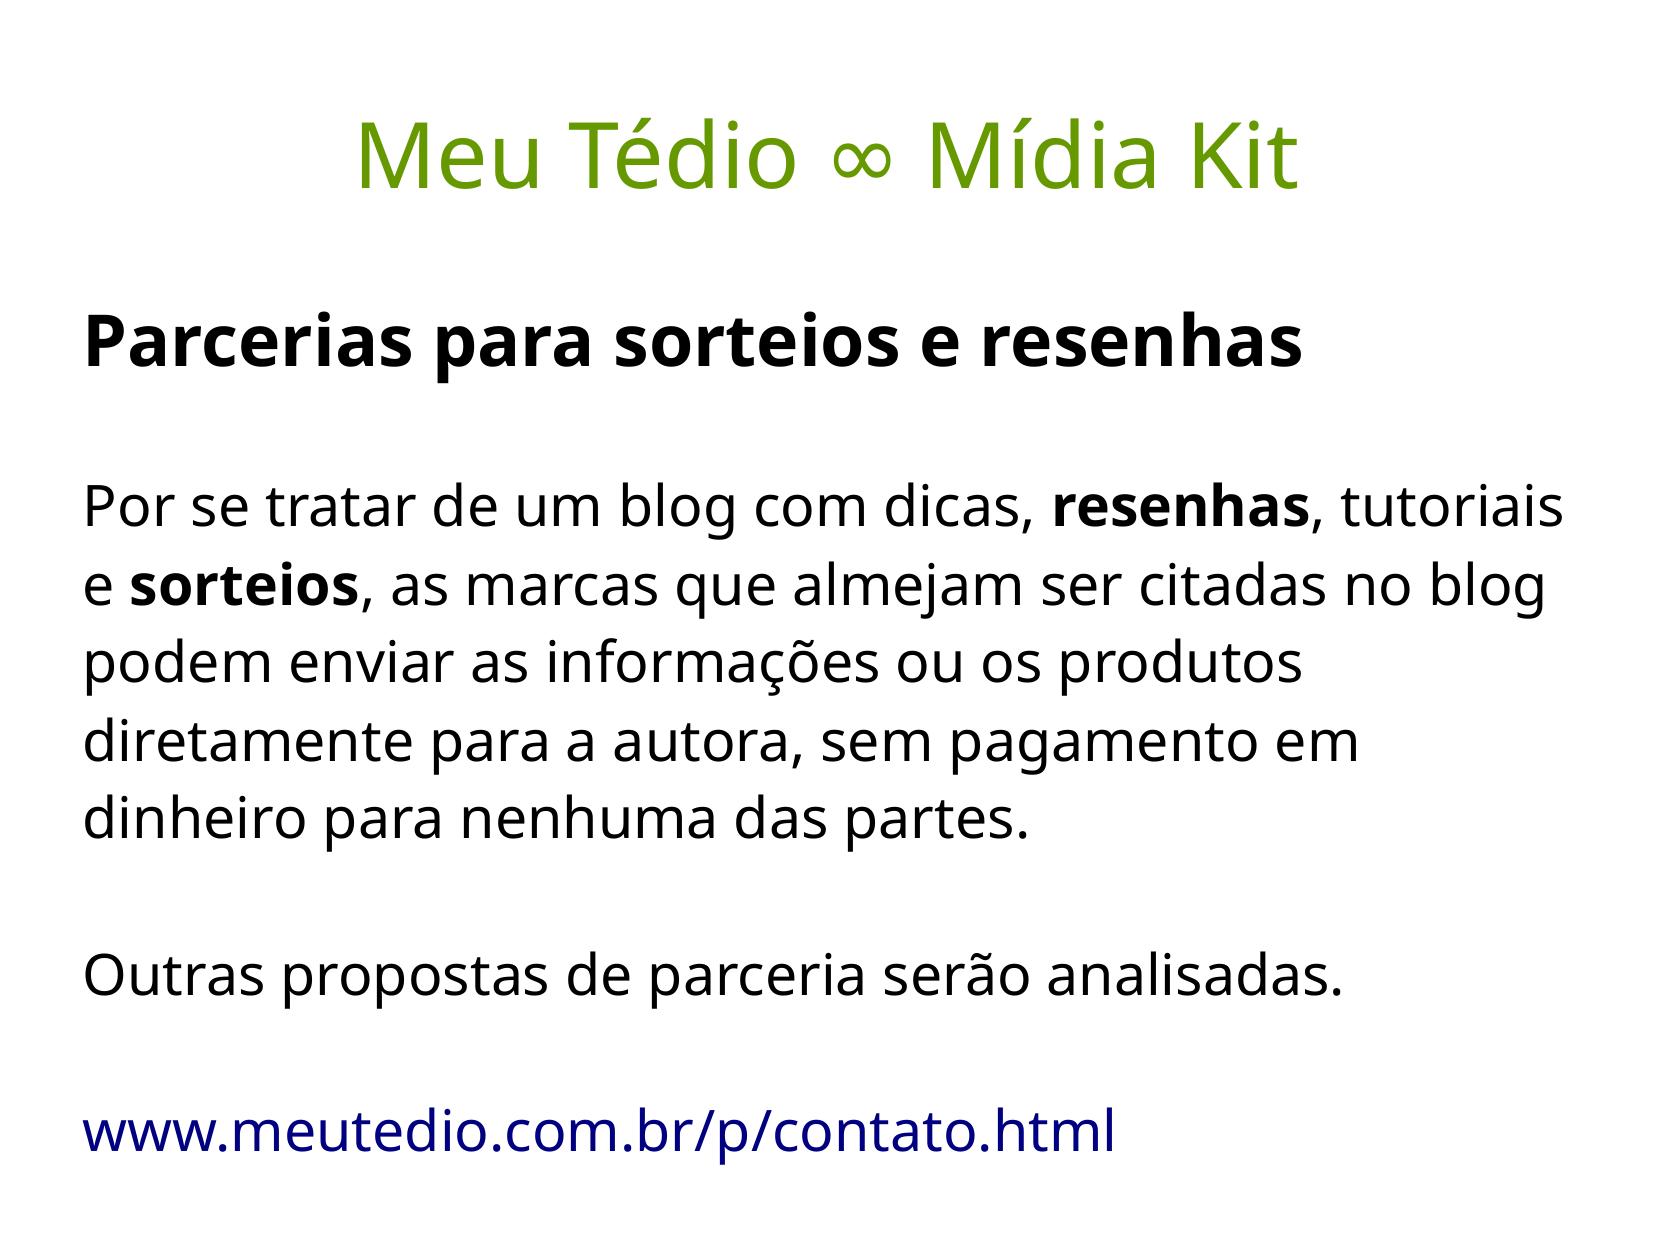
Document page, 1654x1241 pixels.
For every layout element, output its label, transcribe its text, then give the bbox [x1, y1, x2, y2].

list Parcerias para sorteios e resenhas Por se tratar de um blog com dicas, resenhas, tutoriais e sorteios, as marcas que almejam ser citadas no blog podem enviar as informações ou os produtos diretamente para a autora, sem pagamento em dinheiro para nenhuma das partes. Outras propostas de parceria serão analisadas. www.meutedio.com.br/p/contato.html [82, 290, 1571, 1170]
title Meu Tédio ∞ Mídia Kit [82, 49, 1571, 257]
